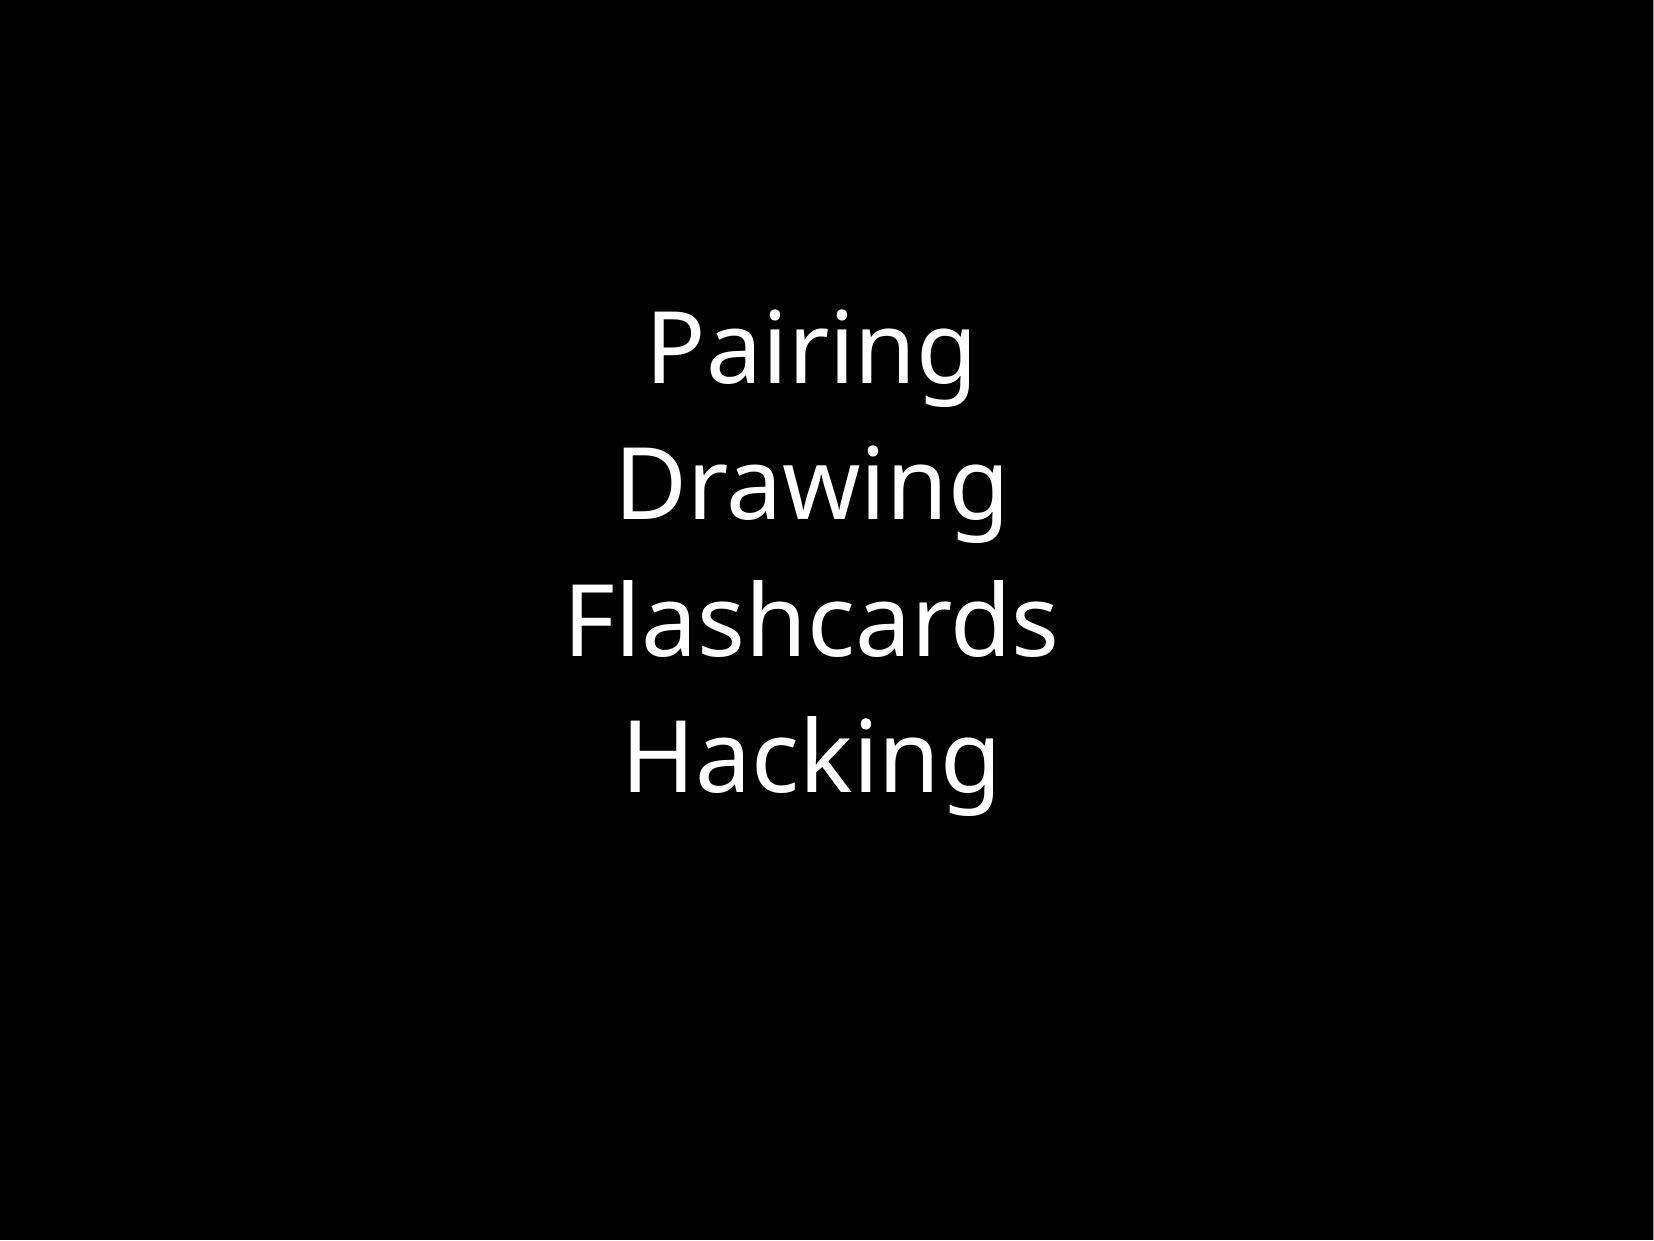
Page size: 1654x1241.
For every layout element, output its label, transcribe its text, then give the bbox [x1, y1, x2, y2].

subtitle Pairing Drawing Flashcards Hacking [88, 88, 1536, 1010]
